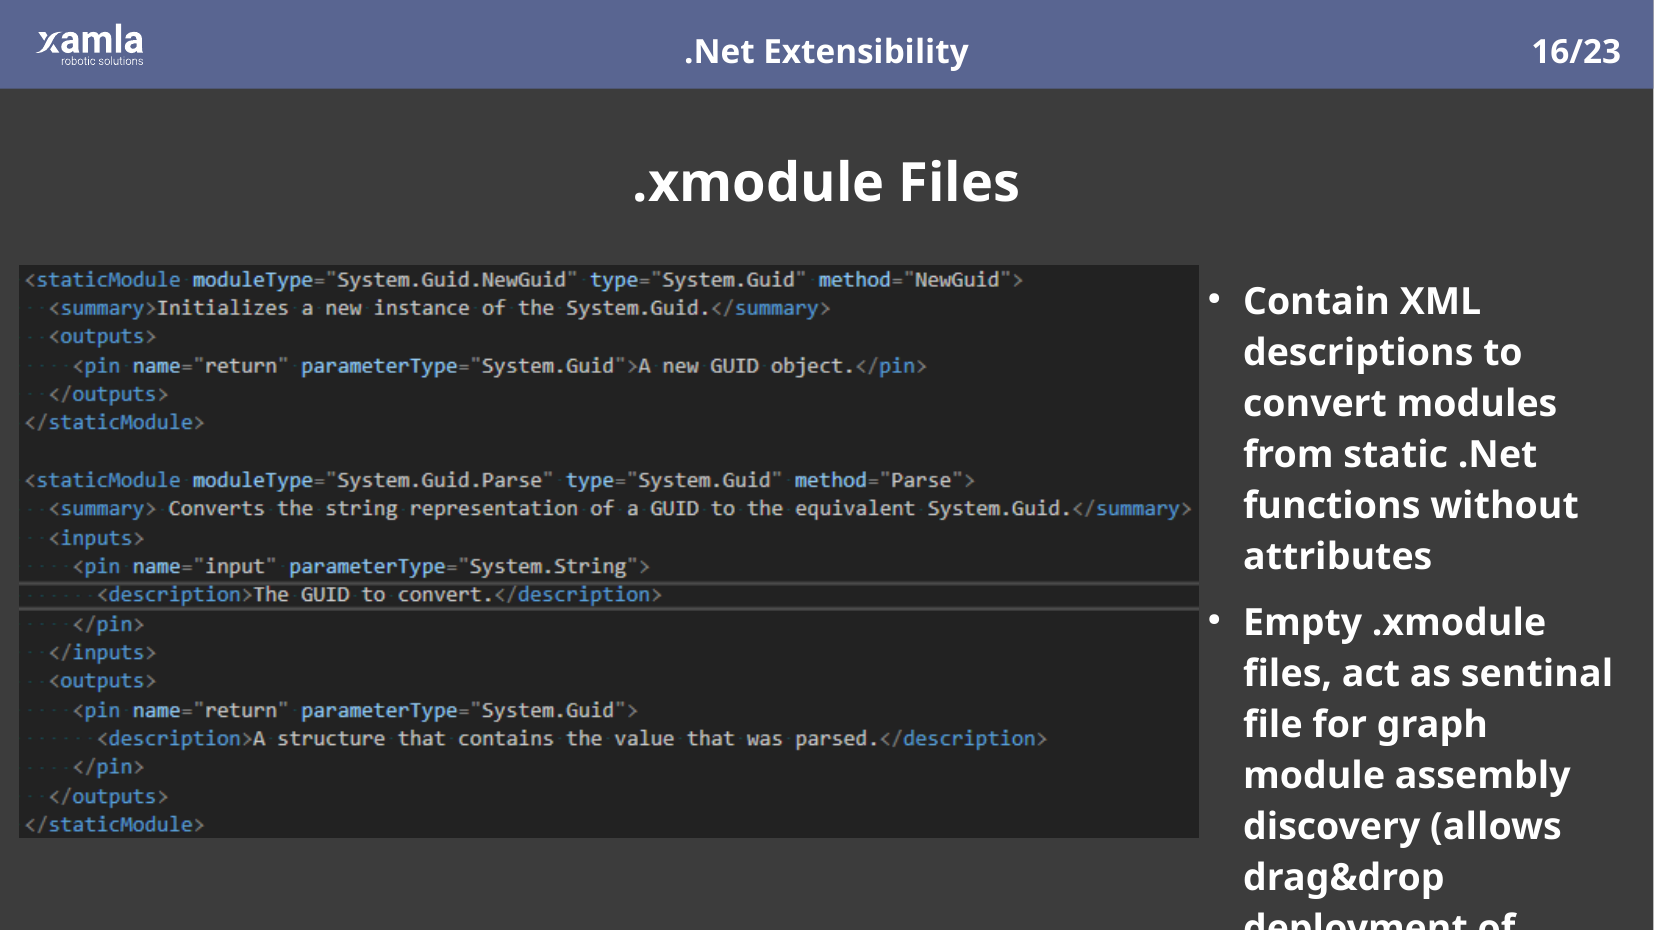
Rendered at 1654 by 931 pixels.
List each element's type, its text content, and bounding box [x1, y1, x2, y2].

picture [19, 265, 1199, 838]
text_box 16/23 [1511, 20, 1636, 83]
text_box .xmodule Files [188, 135, 1465, 228]
text_box [0, 0, 1654, 89]
text_box Contain XML descriptions to convert modules from static .Net functions without attributes Empty .xmodule files, act as sentinal file for graph module assembly discovery (allows drag&drop deployment of module assemblies) [1192, 266, 1654, 931]
text_box .Net Extensibility [296, 20, 1357, 83]
picture [35, 23, 143, 65]
